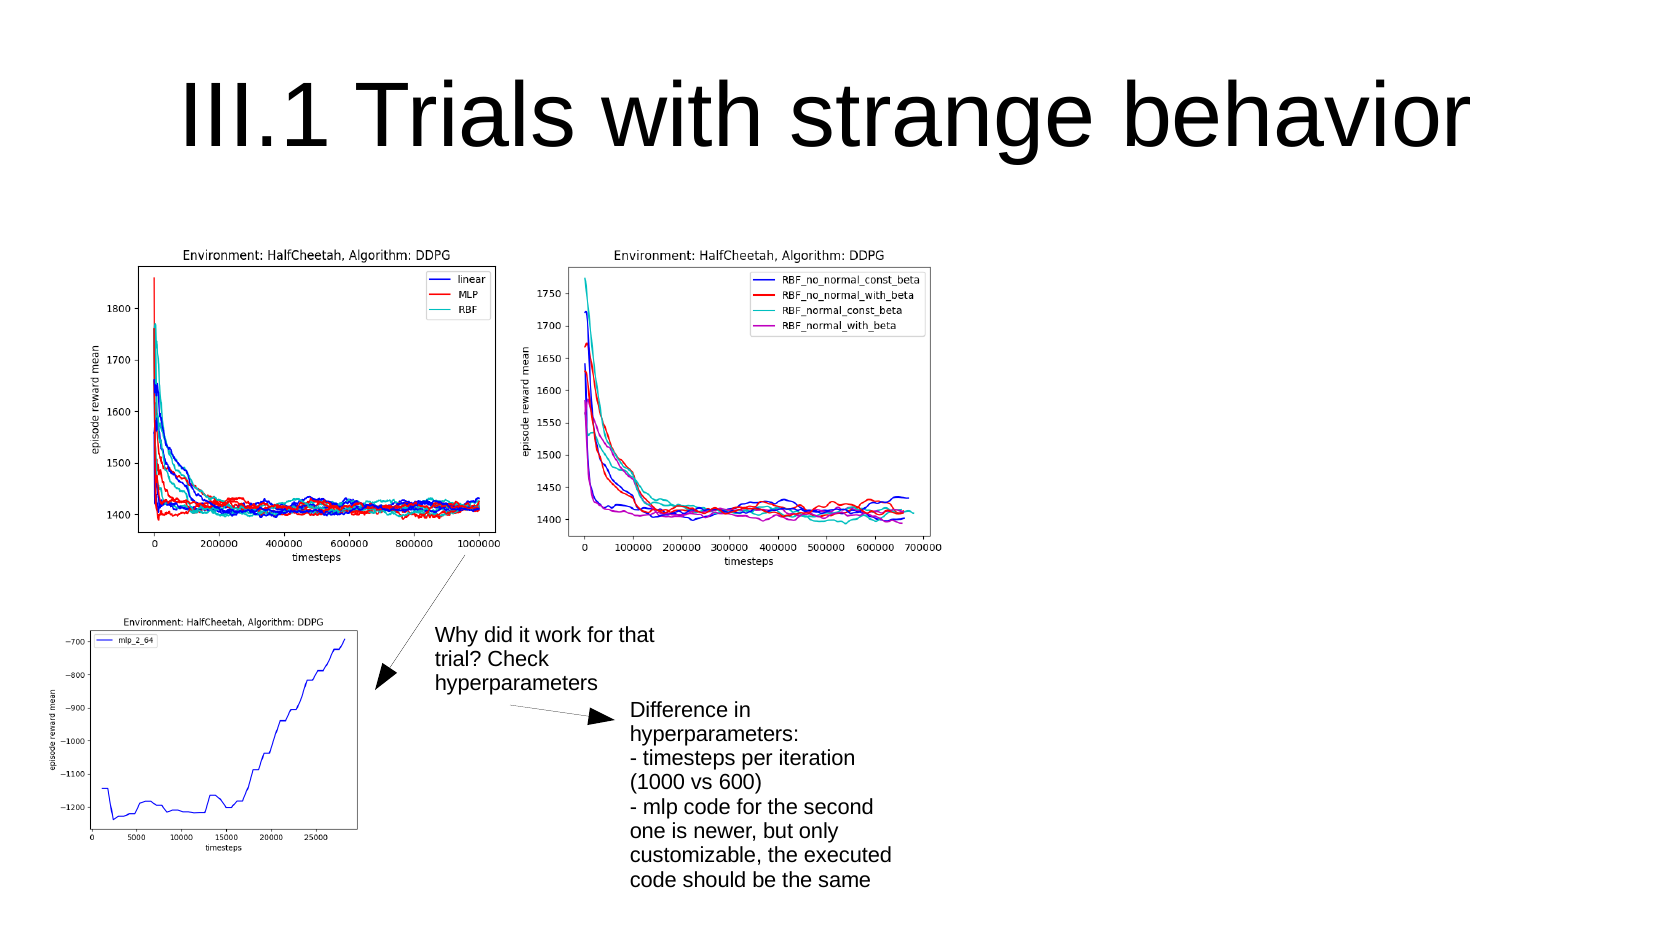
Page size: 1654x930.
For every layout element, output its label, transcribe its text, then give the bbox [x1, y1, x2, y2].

picture [80, 224, 976, 574]
title III.1 Trials with strange behavior [82, 37, 1571, 193]
picture [47, 599, 391, 857]
text_box Why did it work for that trial? Check hyperparameters [420, 615, 721, 703]
text_box Difference in hyperparameters: - timesteps per iteration (1000 vs 600) - mlp code for the second one is newer, but only customizable, the executed code should be the same [615, 690, 916, 899]
